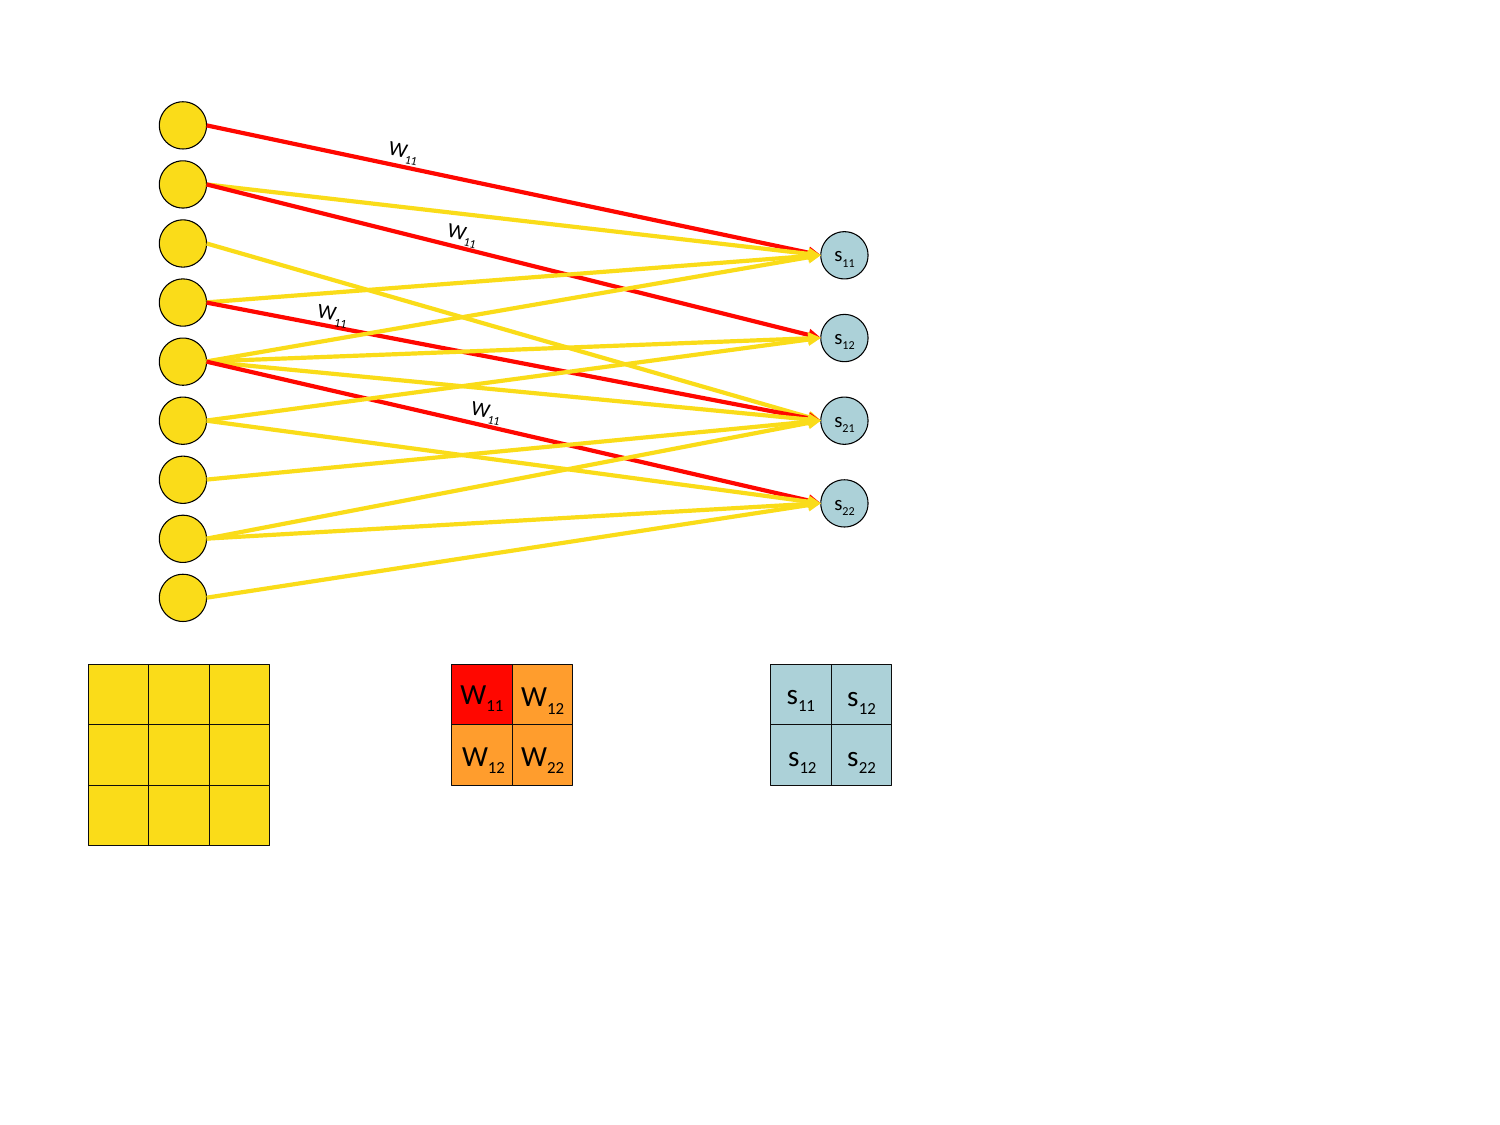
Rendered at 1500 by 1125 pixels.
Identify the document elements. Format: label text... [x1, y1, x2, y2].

text_box [159, 278, 207, 327]
text_box s11 [820, 231, 869, 279]
text_box W11 [383, 194, 543, 273]
text_box [159, 456, 207, 504]
text_box s11 [770, 664, 831, 724]
text_box [159, 574, 207, 622]
text_box s22 [820, 479, 869, 528]
text_box [159, 219, 207, 268]
text_box s12 [831, 664, 892, 724]
text_box s21 [820, 397, 869, 445]
text_box s12 [820, 314, 869, 362]
text_box [159, 515, 207, 563]
text_box [159, 160, 207, 209]
text_box [159, 101, 207, 149]
text_box W12 [451, 724, 512, 786]
text_box W11 [406, 373, 566, 449]
text_box W11 [253, 278, 413, 349]
text_box [88, 664, 270, 846]
text_box W11 [324, 113, 484, 189]
text_box W22 [512, 724, 573, 786]
text_box s12 [770, 724, 831, 786]
text_box s22 [831, 724, 892, 786]
text_box [159, 397, 207, 445]
text_box [159, 338, 207, 386]
text_box W11 [451, 664, 512, 724]
text_box W12 [512, 664, 573, 724]
